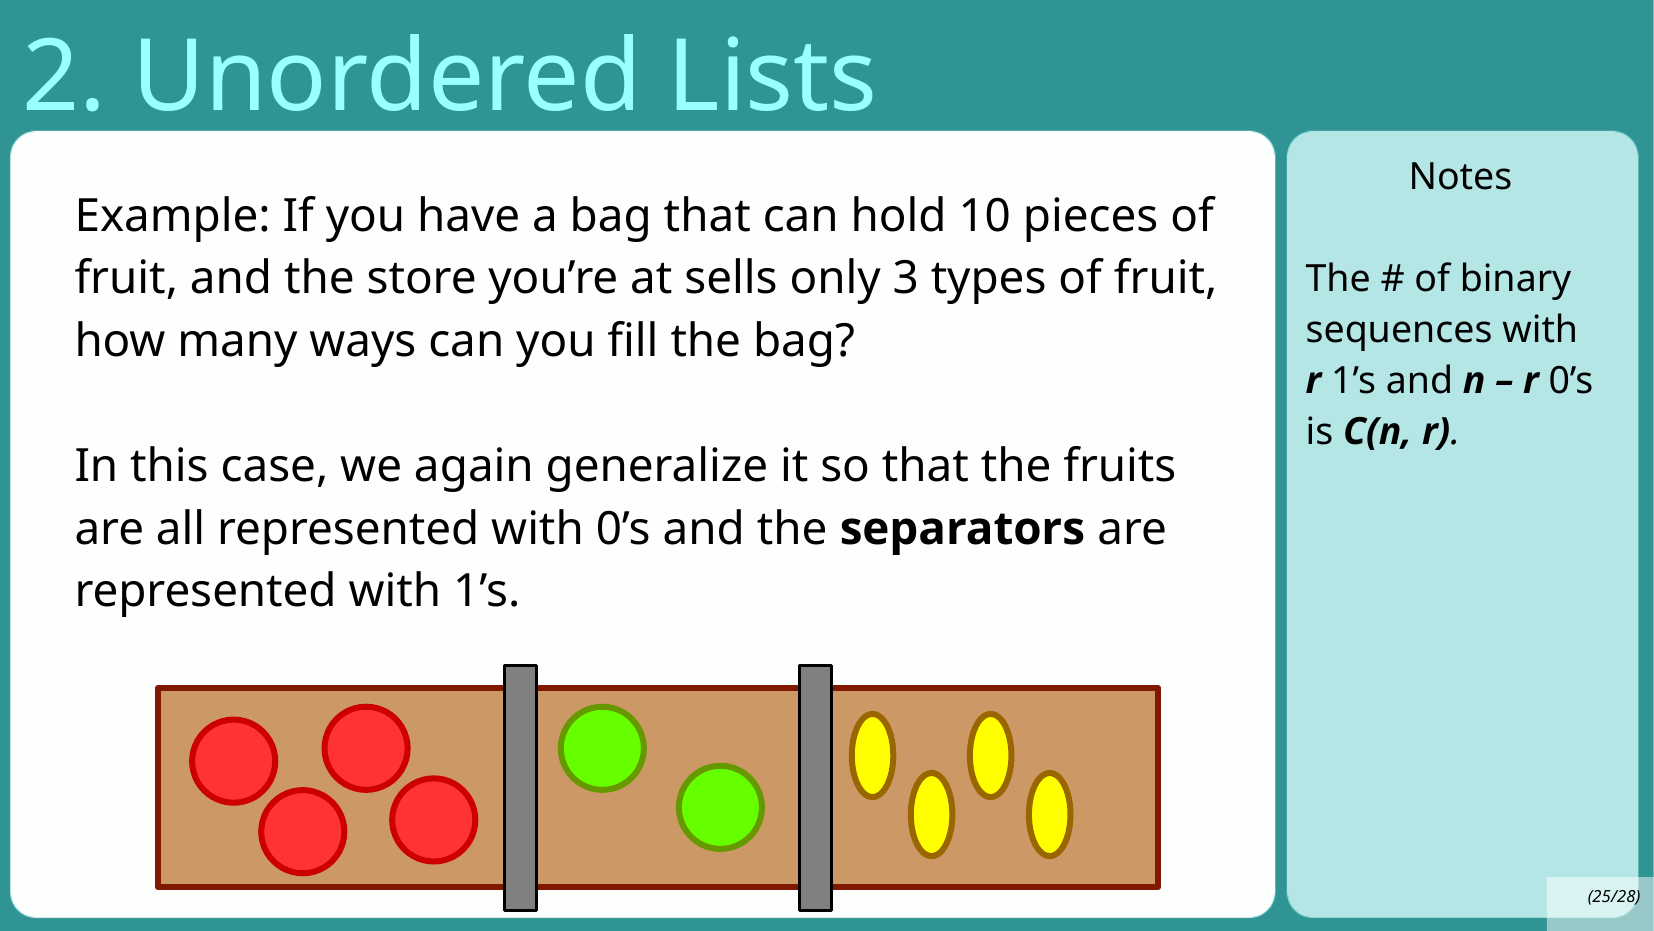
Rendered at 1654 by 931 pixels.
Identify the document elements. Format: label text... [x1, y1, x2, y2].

text_box [157, 665, 1159, 911]
picture [0, 0, 1654, 931]
text_box Example: If you have a bag that can hold 10 pieces of fruit, and the store you’re at sells only 3 types of fruit, how many ways can you fill the bag? In this case, we again generalize it so that the fruits are all represented with 0’s and the separators are represented with 1’s. fruits = 10 separators = 2 [74, 182, 1244, 646]
text_box Notes The # of binary sequences with r 1’s and n – r 0’s is C(n, r). [1290, 141, 1631, 661]
title 2. Unordered Lists [22, 13, 1511, 130]
text_box (<number>/28) [1546, 877, 1654, 931]
